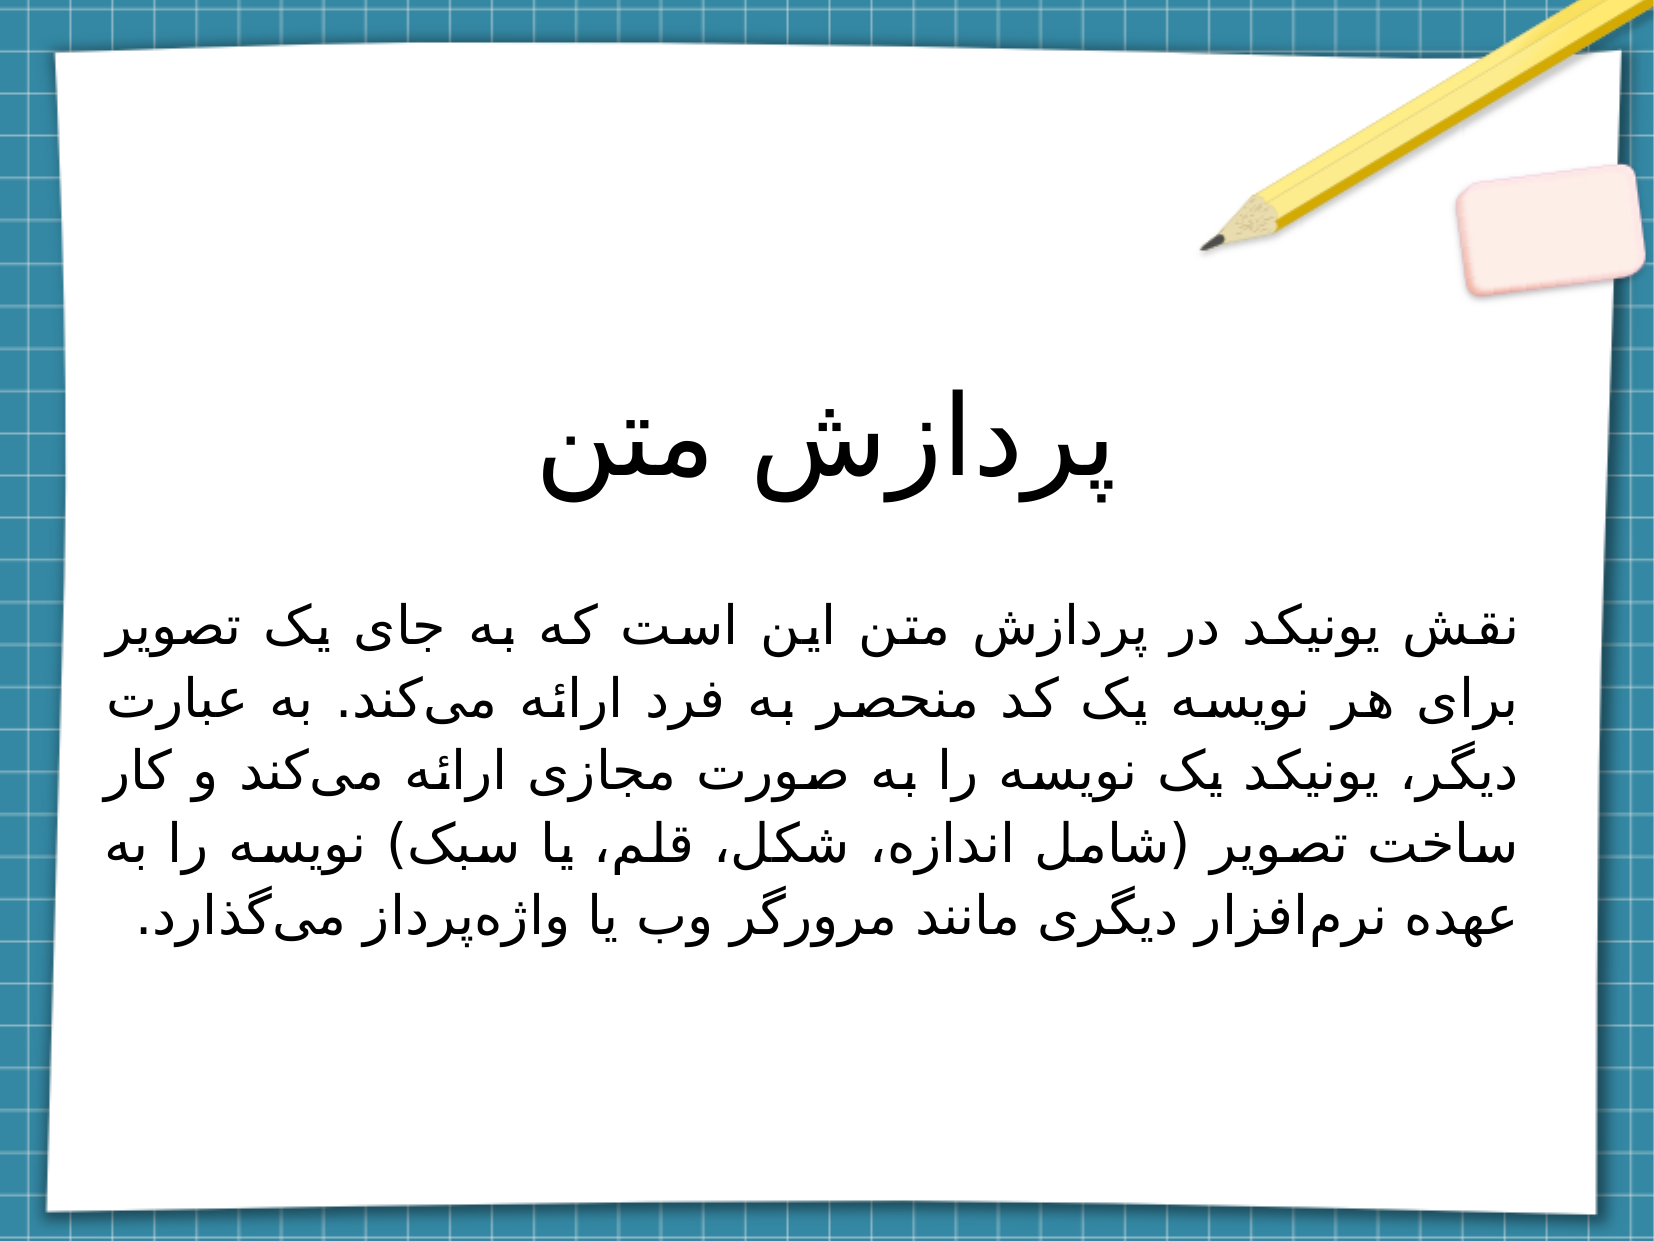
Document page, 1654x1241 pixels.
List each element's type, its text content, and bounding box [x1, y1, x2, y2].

list نقش یونیکد در پردازش متن این است که به جای یک تصویر برای هر نویسه یک کد منحصر به فرد ارائه می‌کند. به عبارت دیگر، یونیکد یک نویسه را به صورت مجازی ارائه می‌کند و کار ساخت تصویر (شامل اندازه، شکل، قلم، یا سبک) نویسه را به عهده نرم‌افزار دیگری مانند مرورگر وب یا واژه‌پرداز می‌گذارد. [101, 585, 1591, 1126]
picture [0, 0, 1654, 1241]
title پردازش متن [82, 332, 1571, 541]
